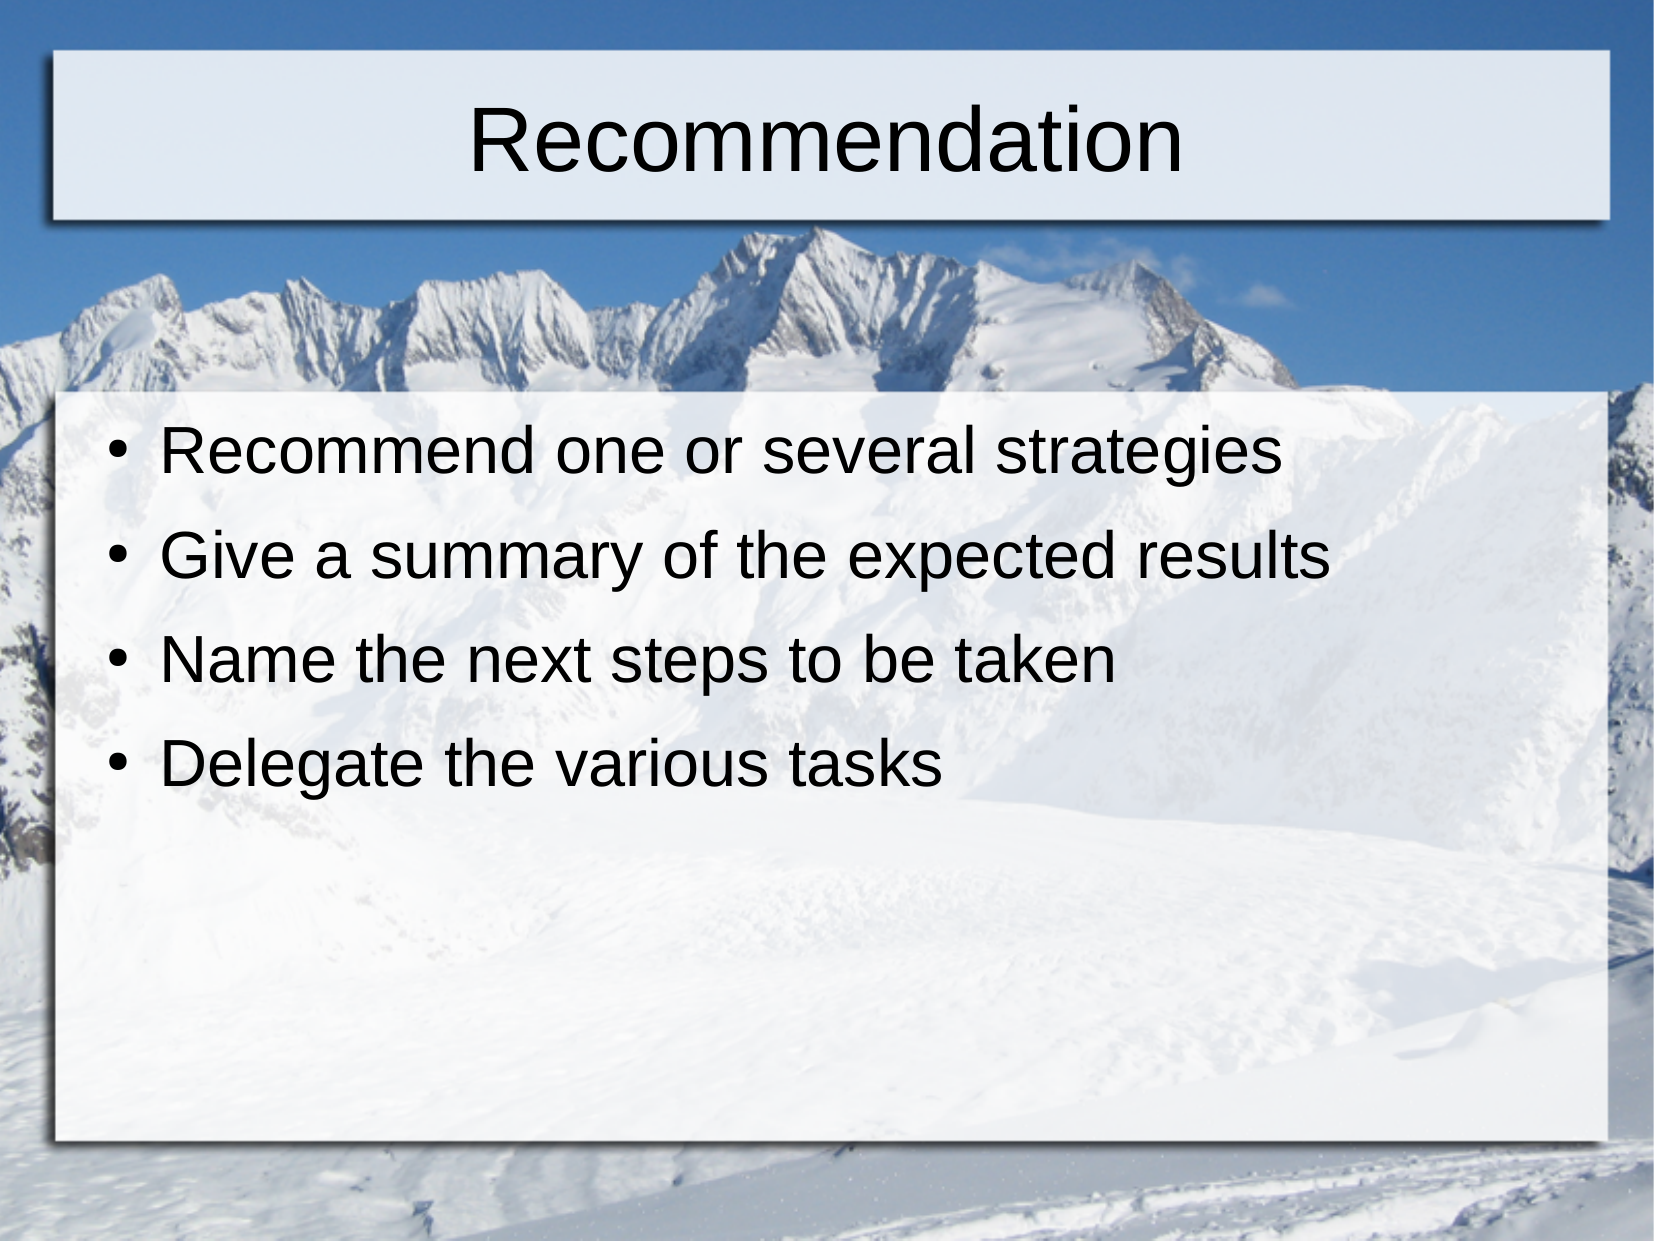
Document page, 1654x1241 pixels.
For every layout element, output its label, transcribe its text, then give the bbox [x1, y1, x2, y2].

title Recommendation [59, 61, 1595, 219]
picture [0, 0, 1654, 1241]
list Recommend one or several strategies Give a summary of the expected results Name the next steps to be taken Delegate the various tasks [88, 413, 1571, 1232]
